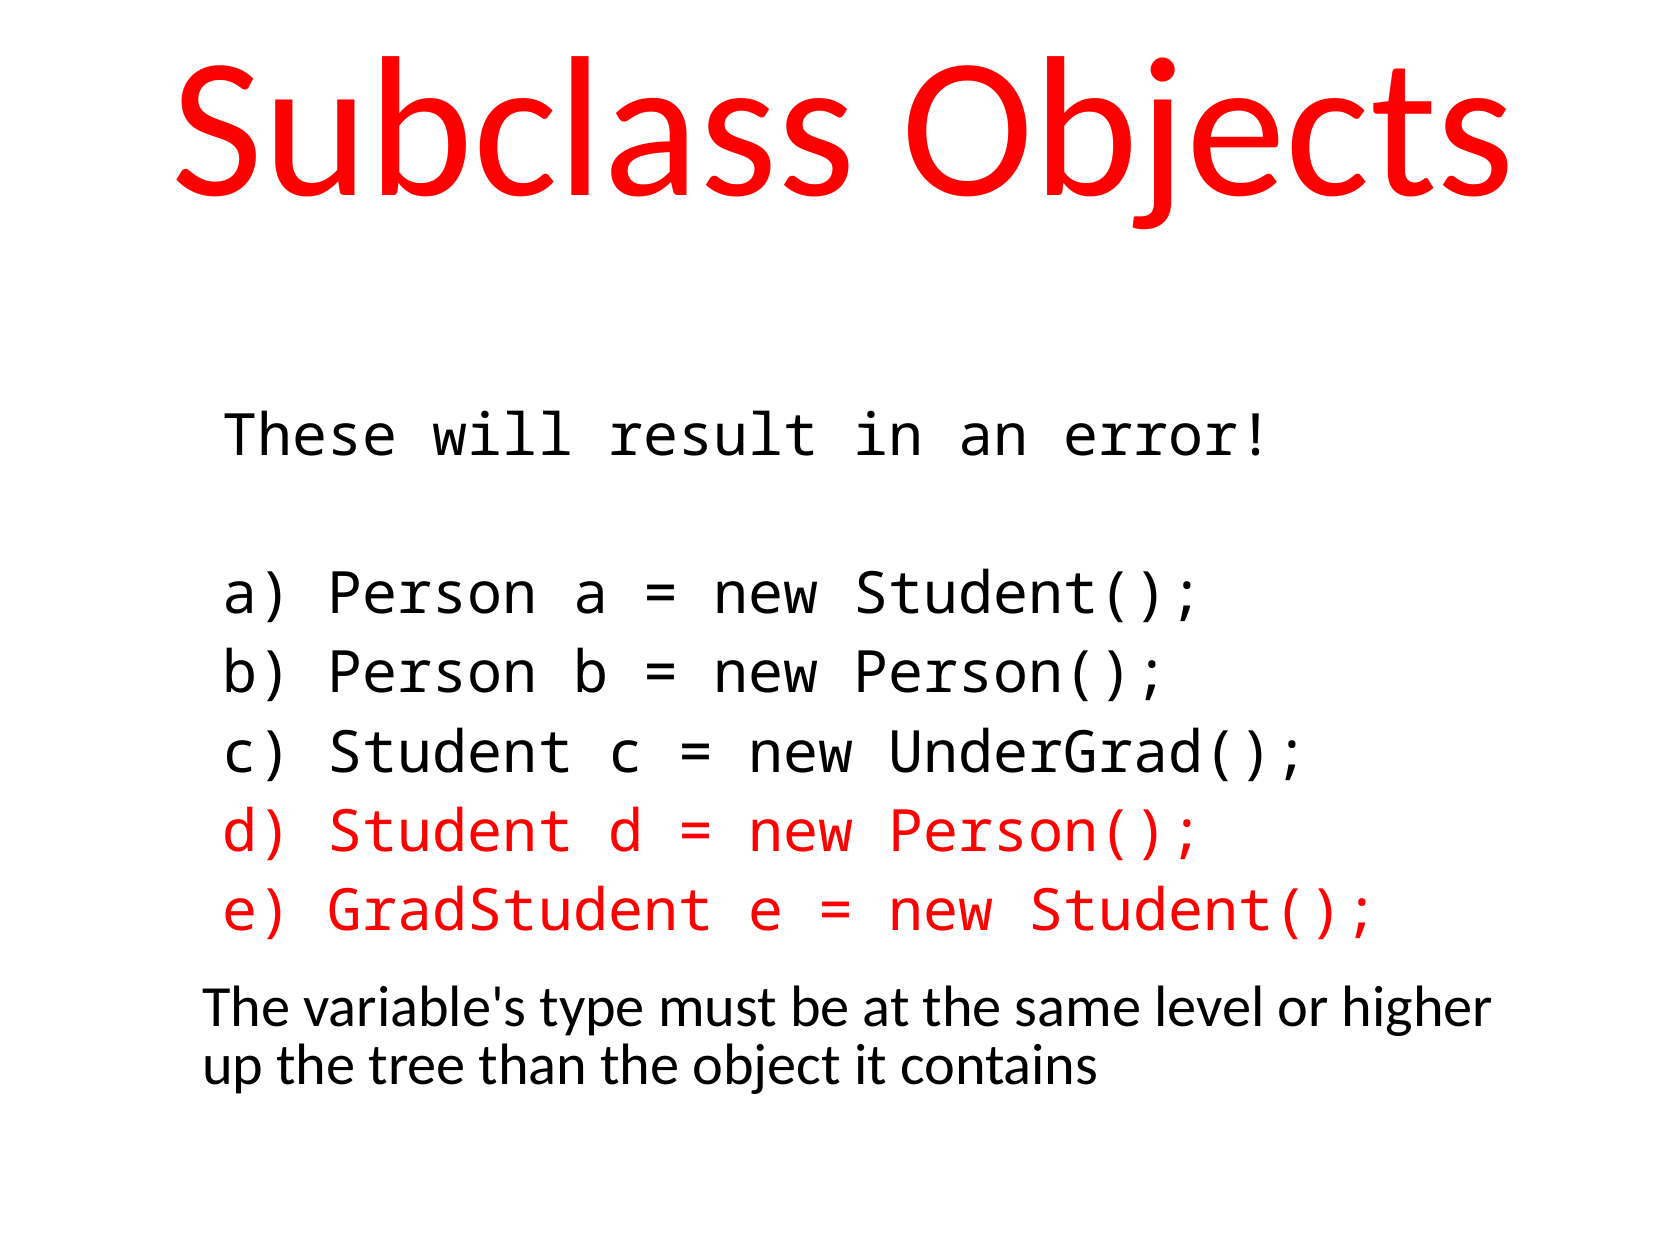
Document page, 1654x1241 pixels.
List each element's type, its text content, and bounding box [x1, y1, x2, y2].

text_box These will result in an error! a) Person a = new Student(); b) Person b = new Person(); c) Student c = new UnderGrad(); d) Student d = new Person(); e) GradStudent e = new Student(); [187, 385, 1538, 975]
text_box The variable's type must be at the same level or higher up the tree than the object it contains [187, 975, 1538, 1133]
text_box Subclass Objects [37, 37, 1651, 297]
